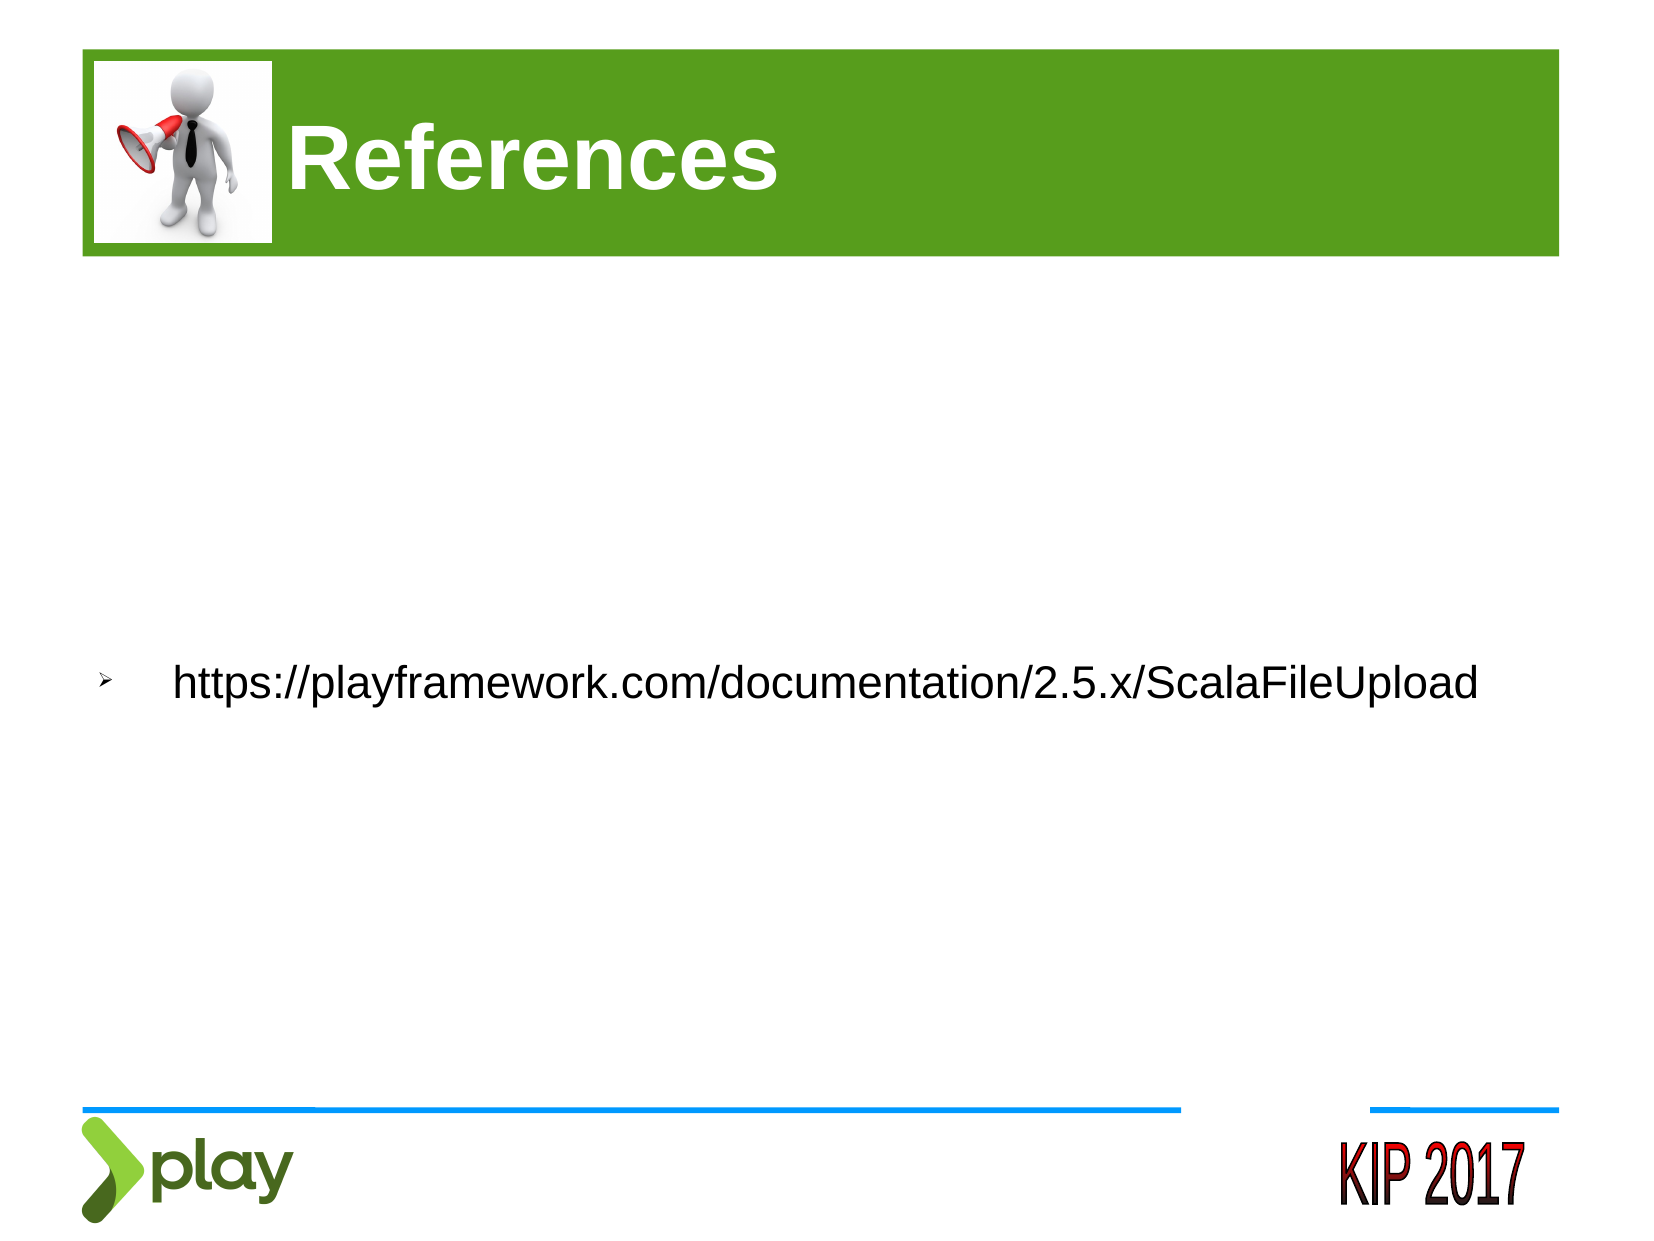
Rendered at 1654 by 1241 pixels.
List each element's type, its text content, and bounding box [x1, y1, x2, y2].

picture [94, 61, 272, 243]
picture [68, 1111, 302, 1229]
title References [82, 49, 1560, 257]
text_box https://playframework.com/documentation/2.5.x/ScalaFileUpload [82, 299, 1560, 1065]
